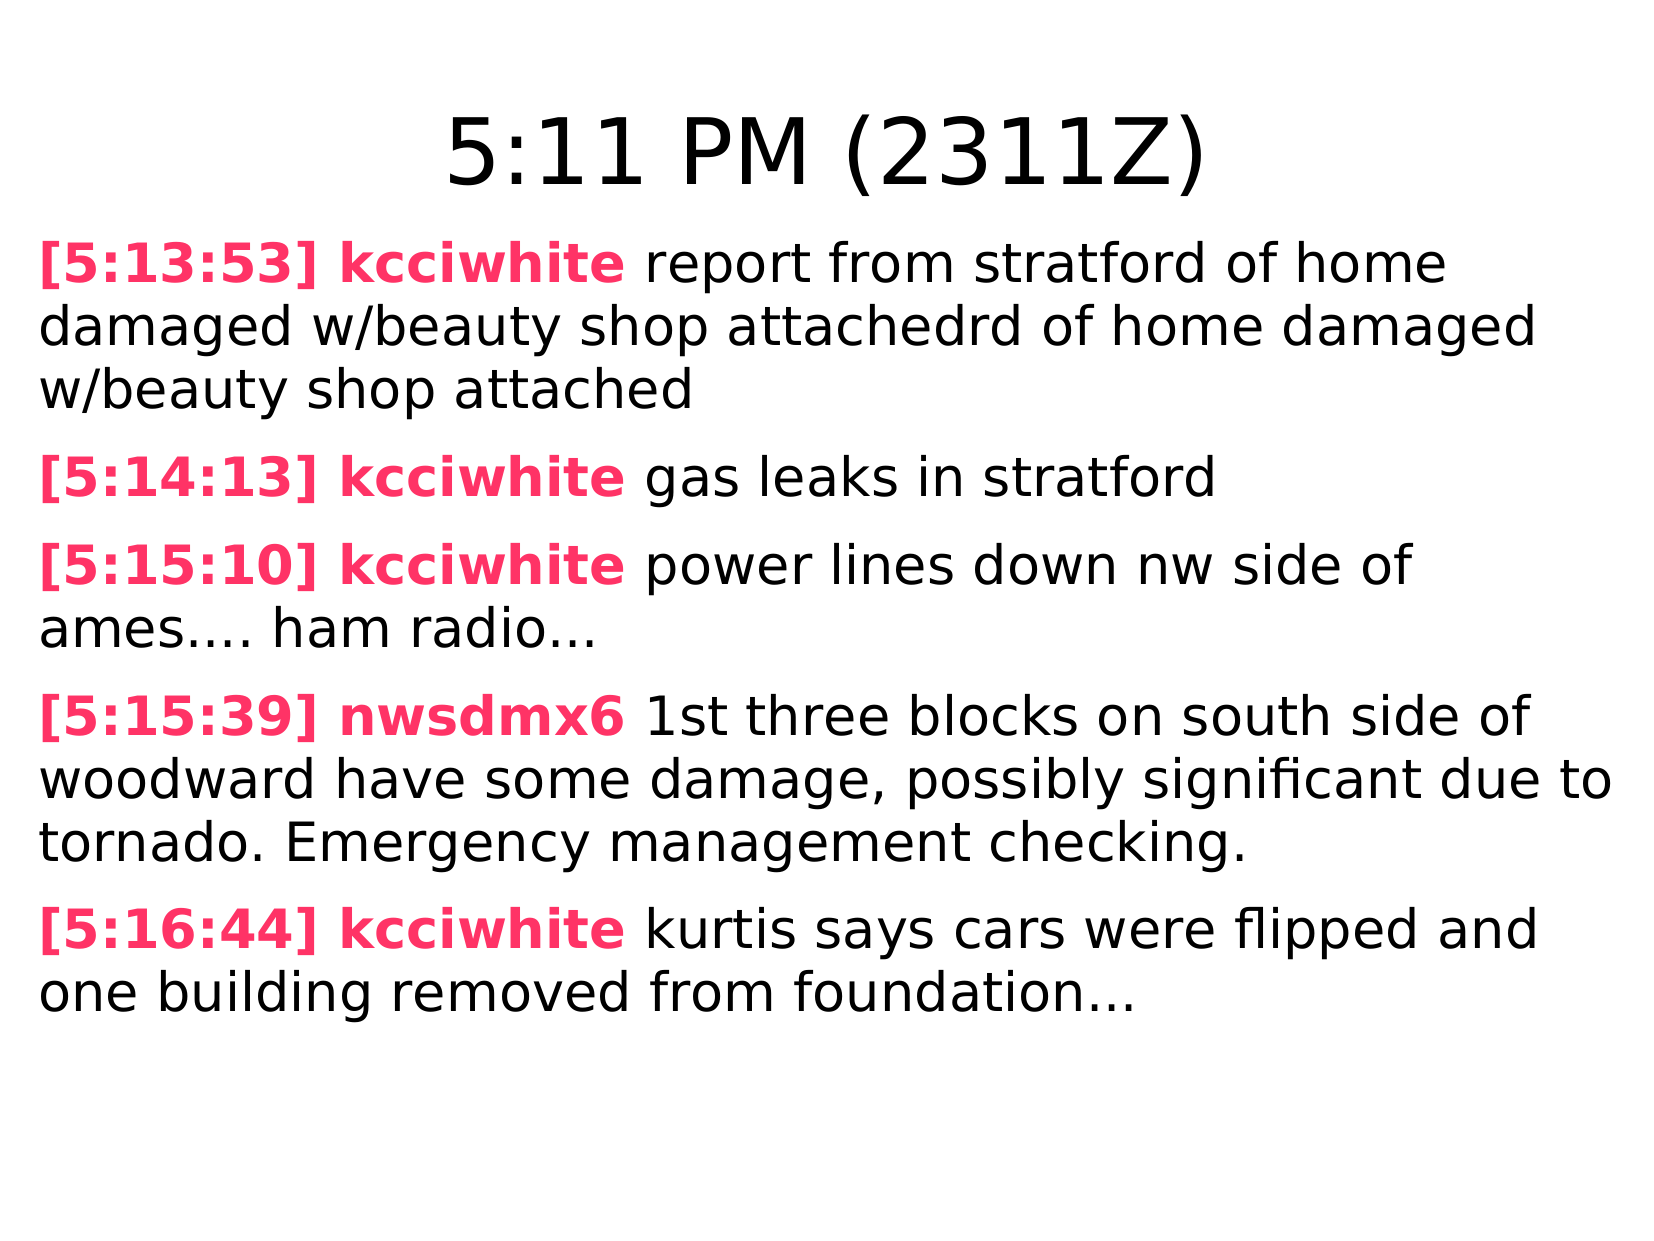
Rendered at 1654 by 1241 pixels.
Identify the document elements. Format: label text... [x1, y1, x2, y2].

text_box [5:13:53] kcciwhite report from stratford of home damaged w/beauty shop attachedrd of home damaged w/beauty shop attached [5:14:13] kcciwhite gas leaks in stratford [5:15:10] kcciwhite power lines down nw side of ames.... ham radio... [5:15:39] nwsdmx6 1st three blocks on south side of woodward have some damage, possibly significant due to tornado. Emergency management checking. [5:16:44] kcciwhite kurtis says cars were flipped and one building removed from foundation... [23, 225, 1632, 1033]
title 5:11 PM (2311Z) [82, 49, 1571, 225]
